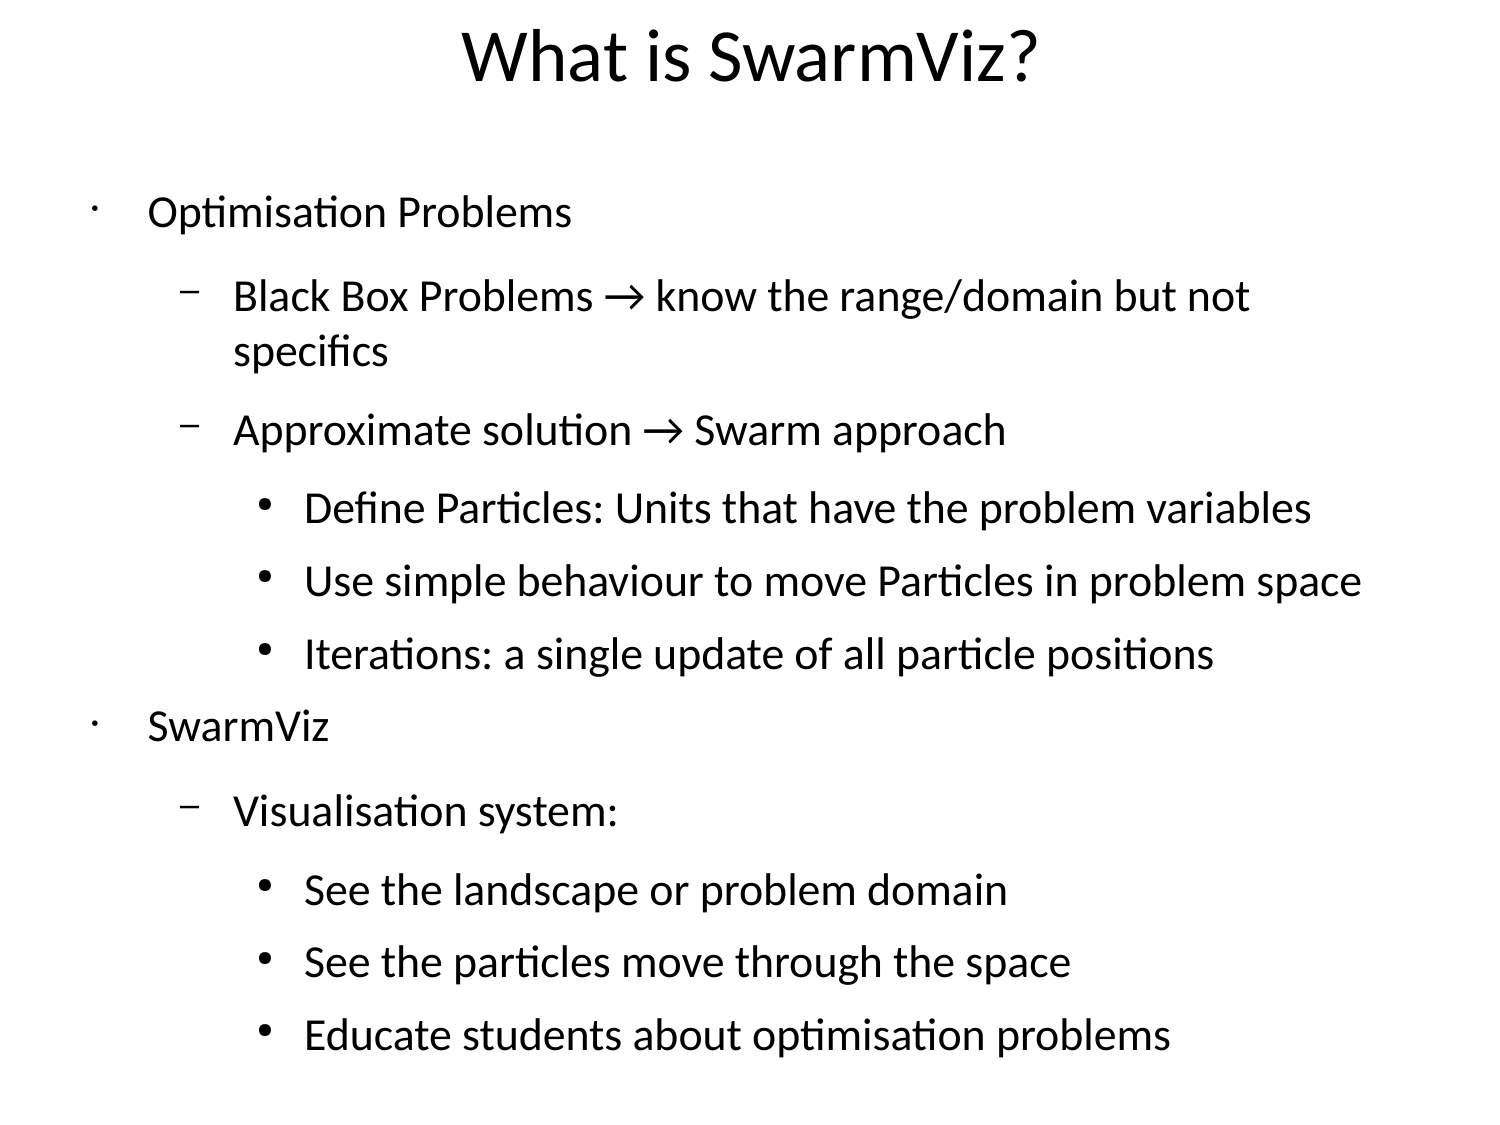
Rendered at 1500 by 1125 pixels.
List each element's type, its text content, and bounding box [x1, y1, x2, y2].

list Optimisation Problems Black Box Problems → know the range/domain but not specifics Approximate solution → Swarm approach Define Particles: Units that have the problem variables Use simple behaviour to move Particles in problem space Iterations: a single update of all particle positions SwarmViz Visualisation system: See the landscape or problem domain See the particles move through the space Educate students about optimisation problems [76, 173, 1427, 1094]
title What is SwarmViz? [76, 0, 1427, 173]
